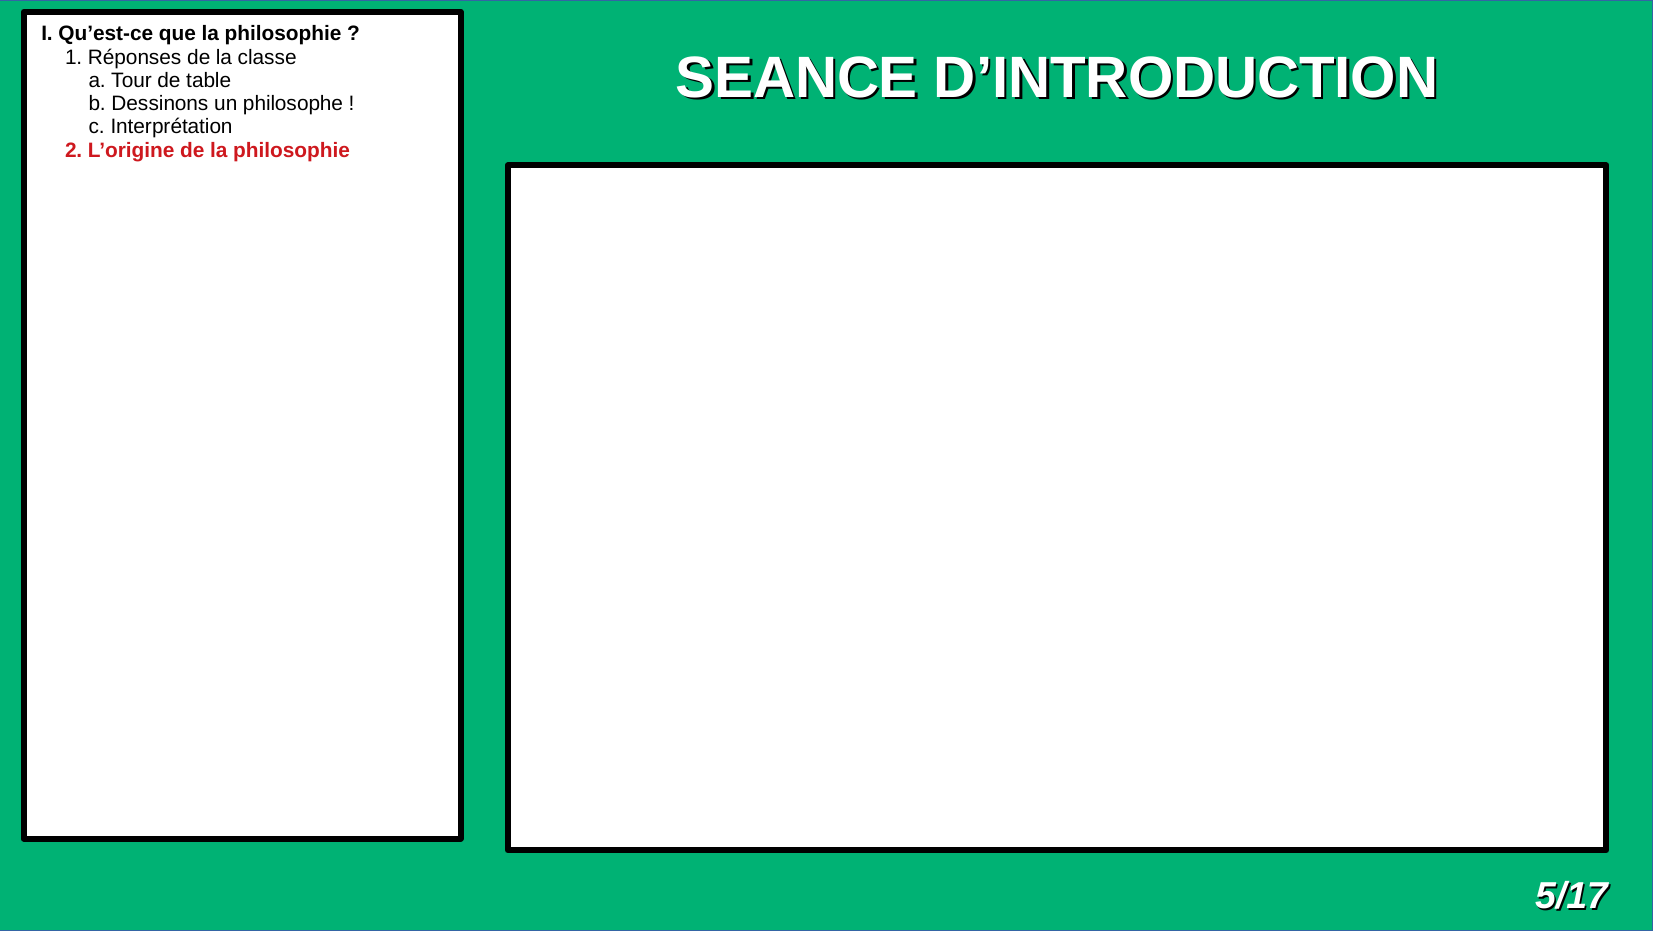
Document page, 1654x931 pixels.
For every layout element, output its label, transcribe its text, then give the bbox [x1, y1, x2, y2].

text_box I. Qu’est-ce que la philosophie ? 1. Réponses de la classe a. Tour de table b. Dessinons un philosophe ! c. Interprétation 2. L’origine de la philosophie [23, 11, 461, 839]
text_box SEANCE D’INTRODUCTION [507, 0, 1607, 154]
text_box <numéro>/17 [1464, 867, 1623, 931]
text_box [0, 0, 1653, 931]
